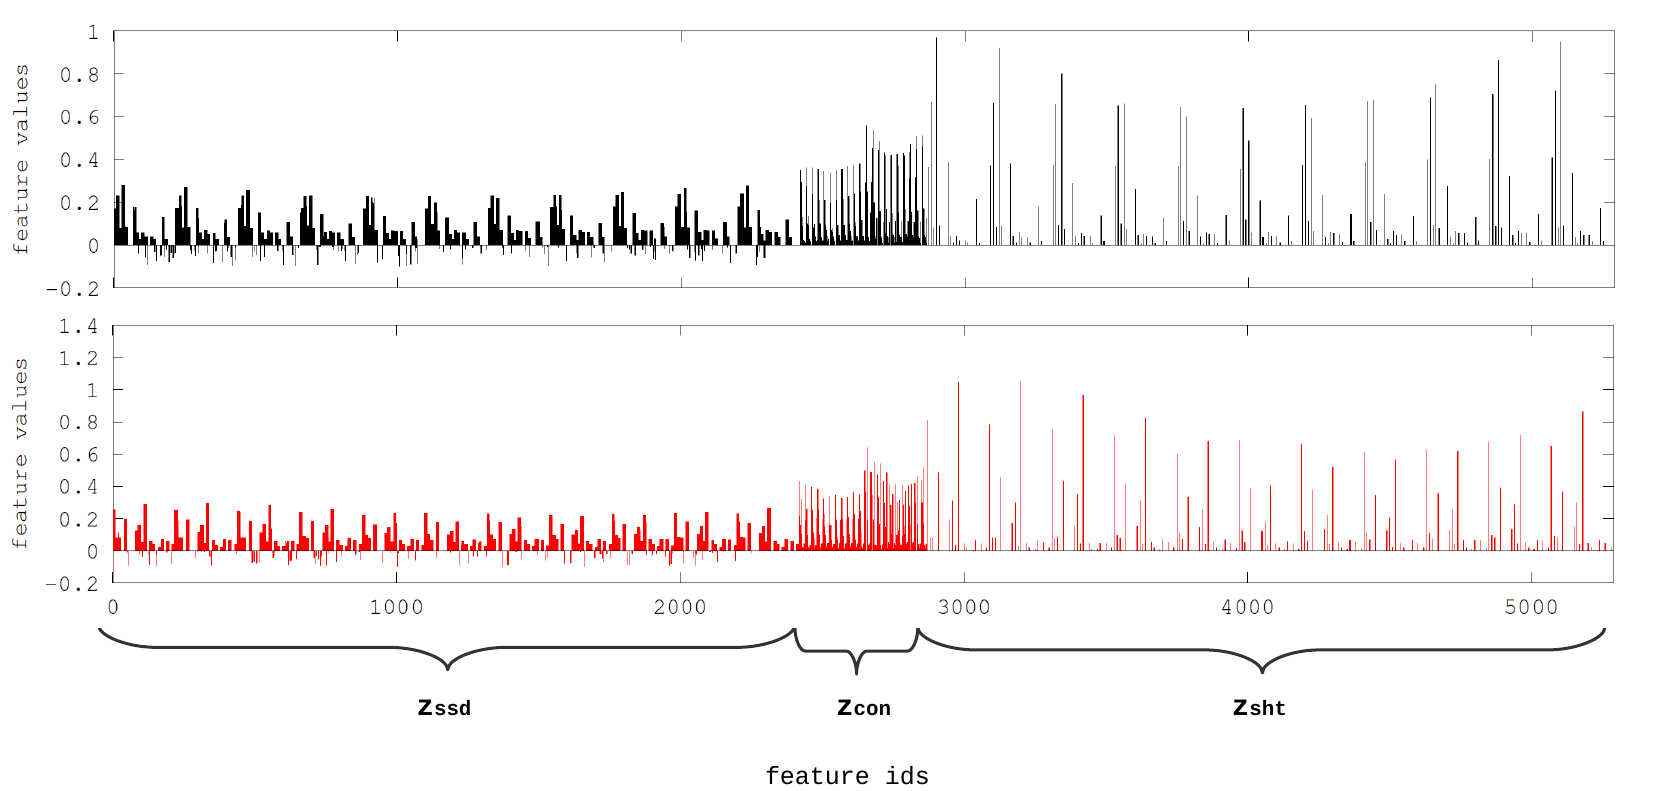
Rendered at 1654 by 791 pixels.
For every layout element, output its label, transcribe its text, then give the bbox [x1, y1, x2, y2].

picture [0, 3, 1653, 628]
text_box feature ids [750, 756, 945, 791]
text_box zcon [821, 683, 906, 732]
text_box zssd [401, 683, 487, 732]
text_box zsht [1217, 683, 1302, 732]
